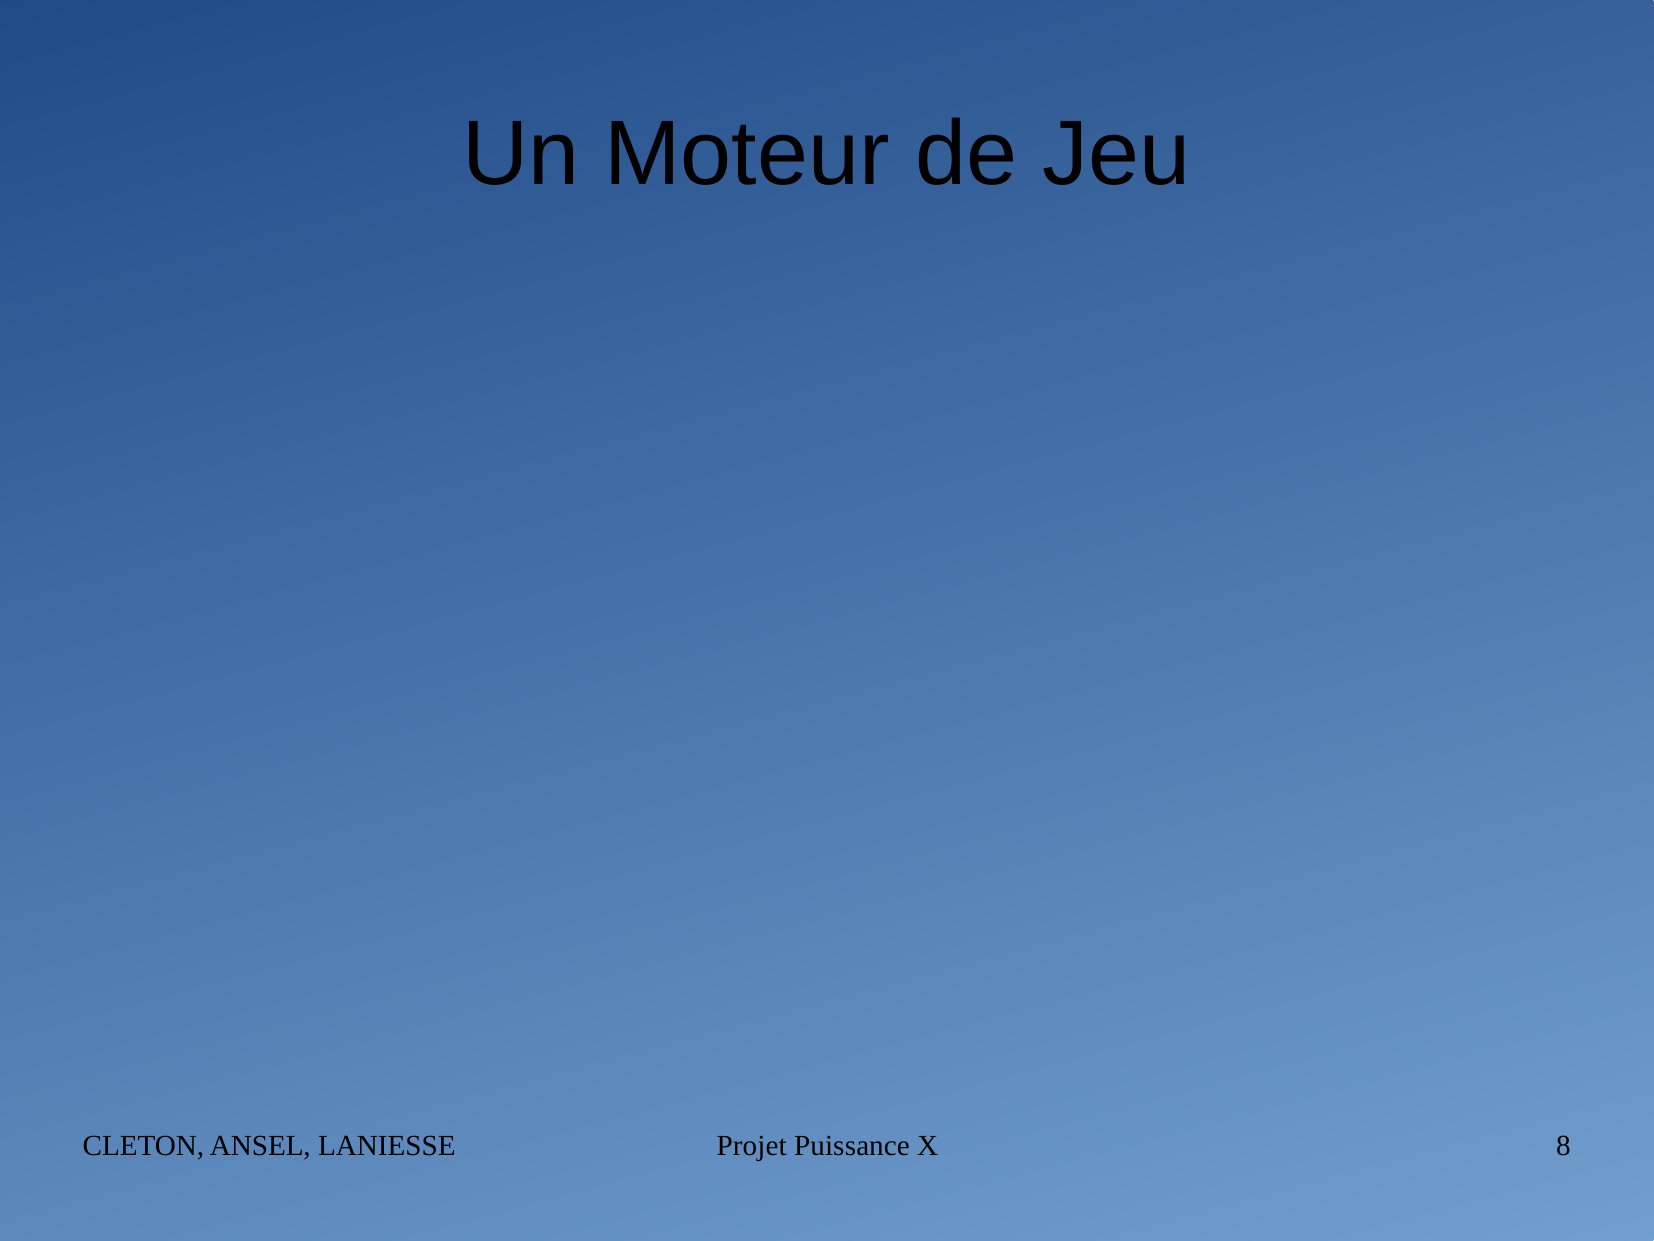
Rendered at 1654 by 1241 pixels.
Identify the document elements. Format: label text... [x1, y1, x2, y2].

title Un Moteur de Jeu [82, 49, 1571, 257]
